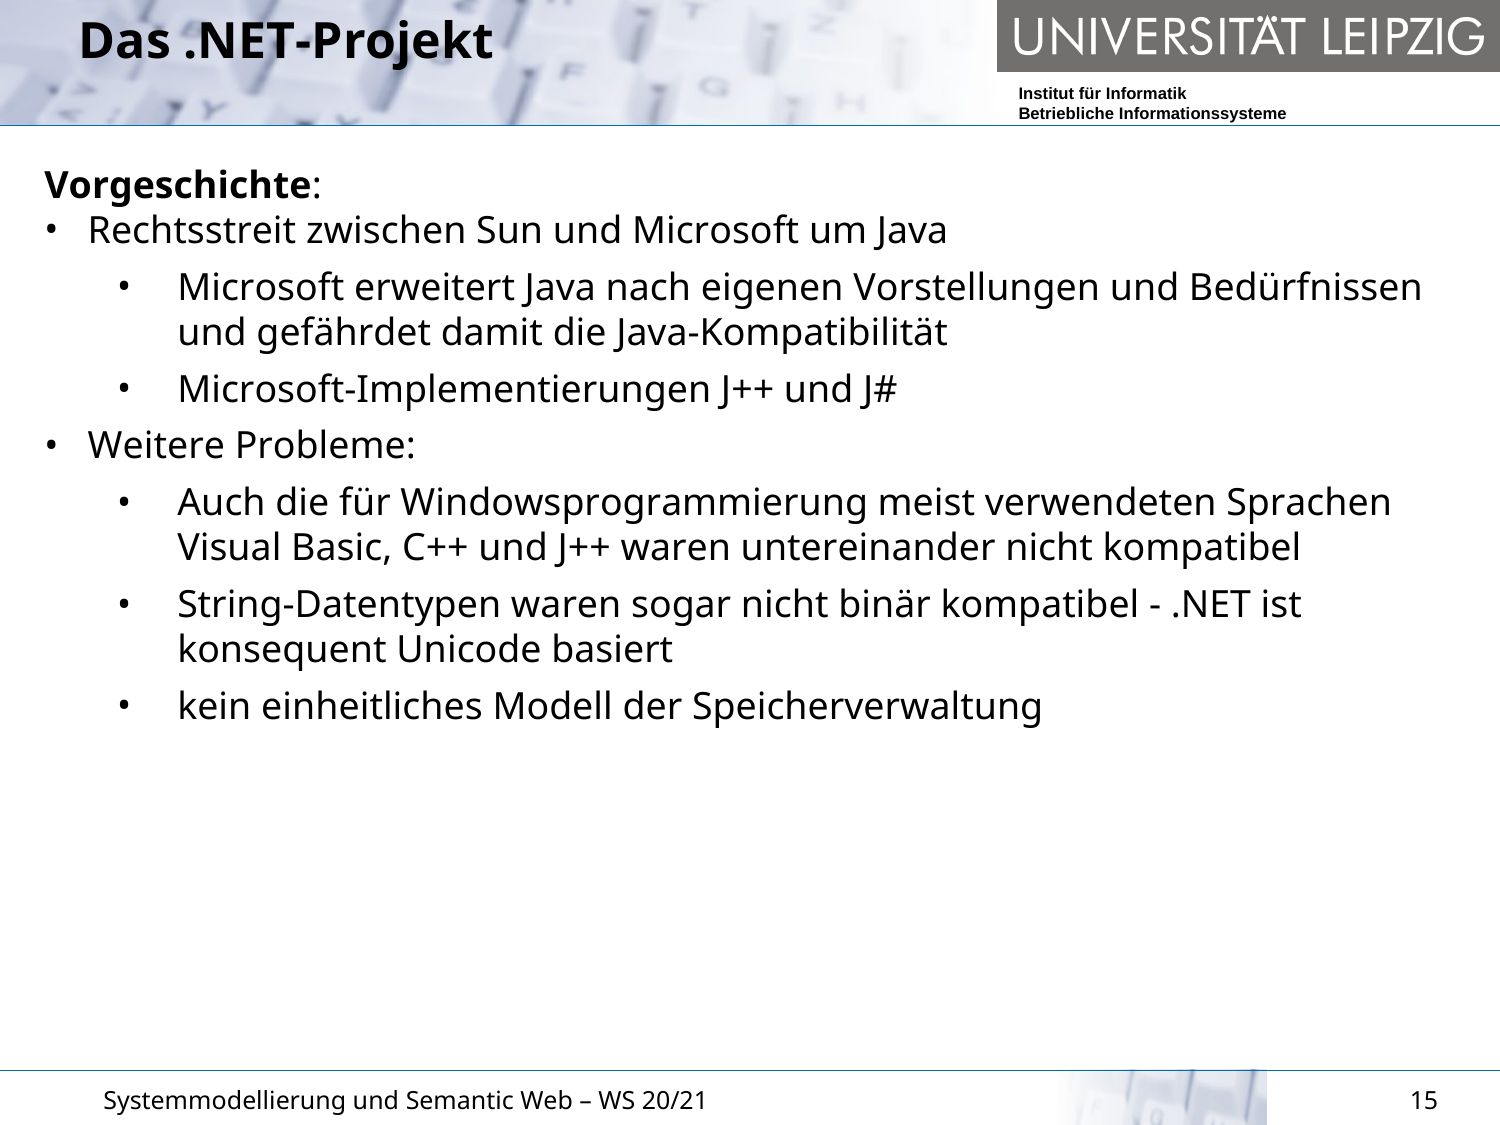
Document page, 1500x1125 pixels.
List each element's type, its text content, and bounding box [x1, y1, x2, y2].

picture [0, 0, 1500, 125]
text_box Das .NET-Projekt [64, 1, 510, 77]
text_box Vorgeschichte: Rechtsstreit zwischen Sun und Microsoft um Java Microsoft erweitert Java nach eigenen Vorstellungen und Bedürfnissen und gefährdet damit die Java-Kompatibilität Microsoft-Implementierungen J++ und J# Weitere Probleme: Auch die für Windowsprogrammierung meist verwendeten Sprachen Visual Basic, C++ und J++ waren untereinander nicht kompatibel String-Datentypen waren sogar nicht binär kompatibel - .NET ist konsequent Unicode basiert kein einheitliches Modell der Speicherverwaltung [29, 153, 1447, 801]
picture [1057, 1071, 1267, 1125]
